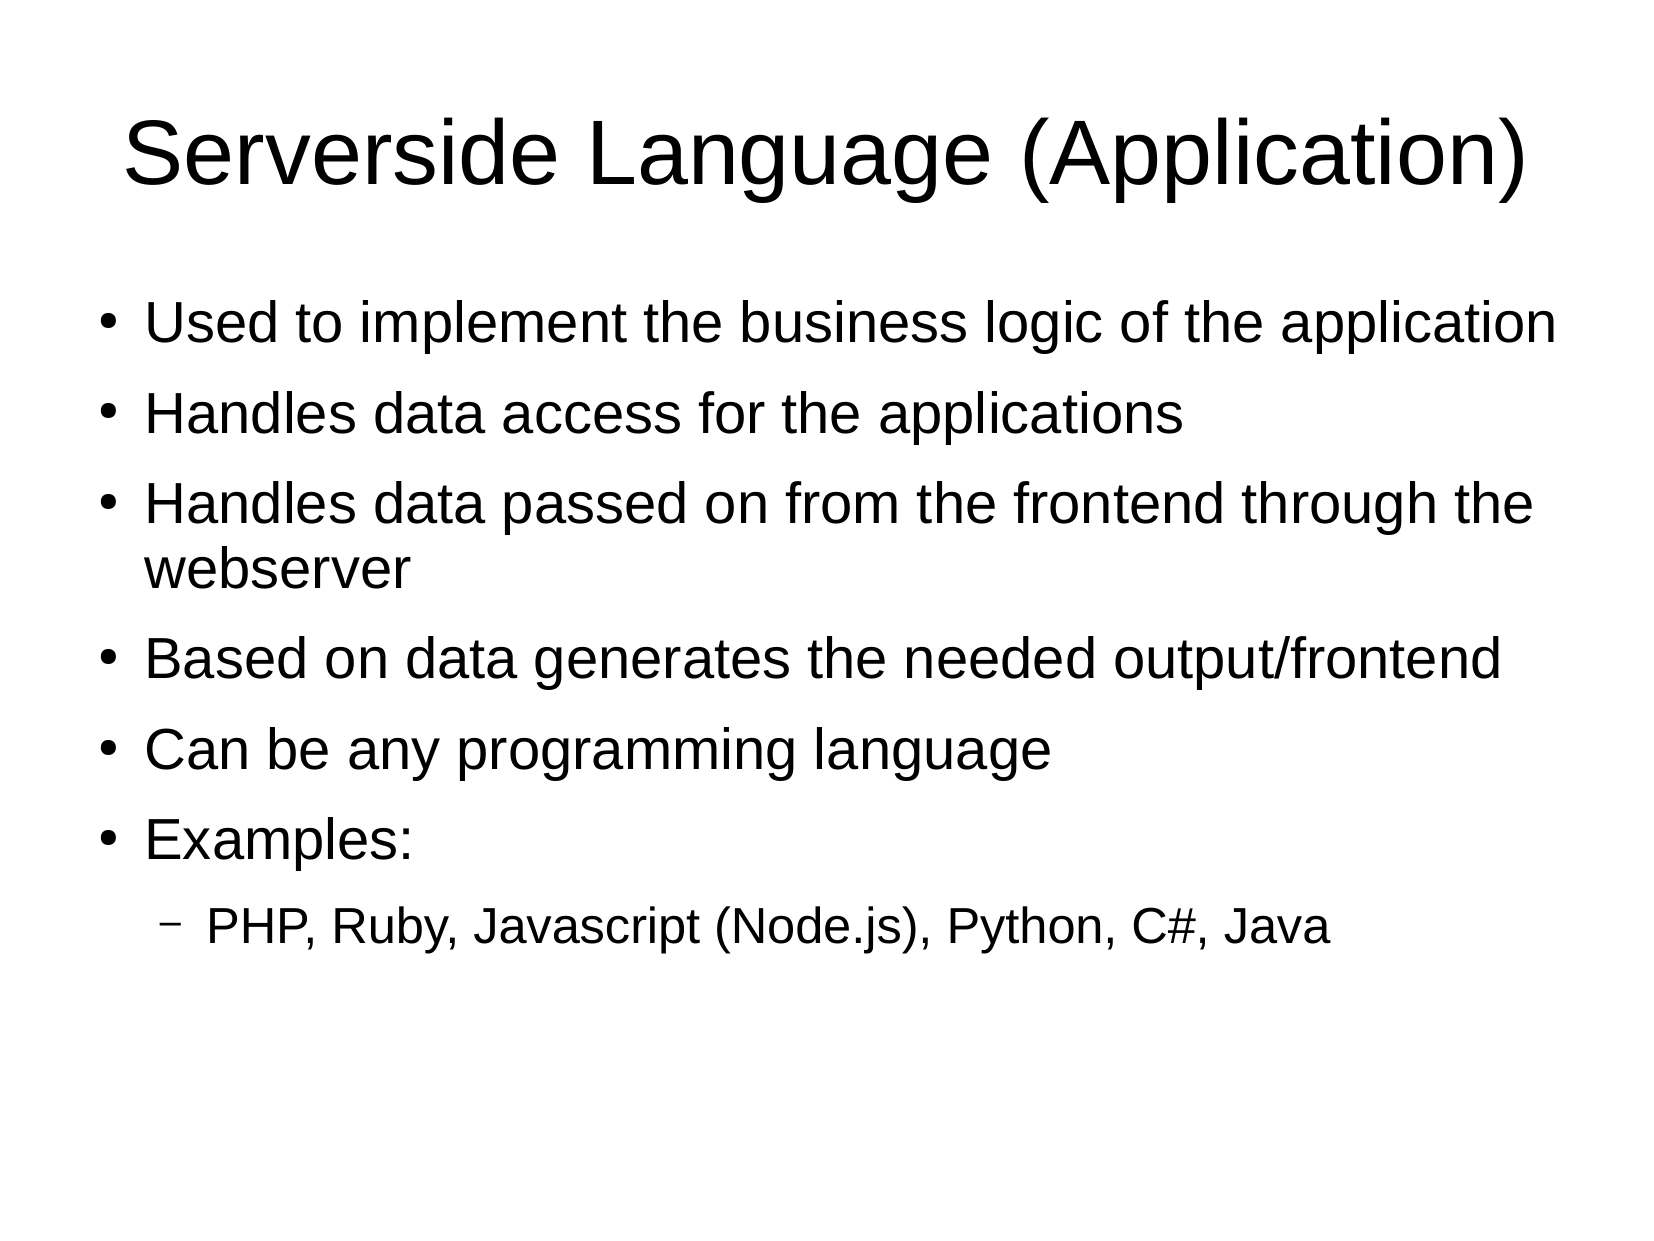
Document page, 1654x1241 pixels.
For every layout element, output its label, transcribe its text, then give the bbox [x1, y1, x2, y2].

list Used to implement the business logic of the application Handles data access for the applications Handles data passed on from the frontend through the webserver Based on data generates the needed output/frontend Can be any programming language Examples: PHP, Ruby, Javascript (Node.js), Python, C#, Java [82, 290, 1571, 1010]
title Serverside Language (Application) [82, 49, 1571, 257]
